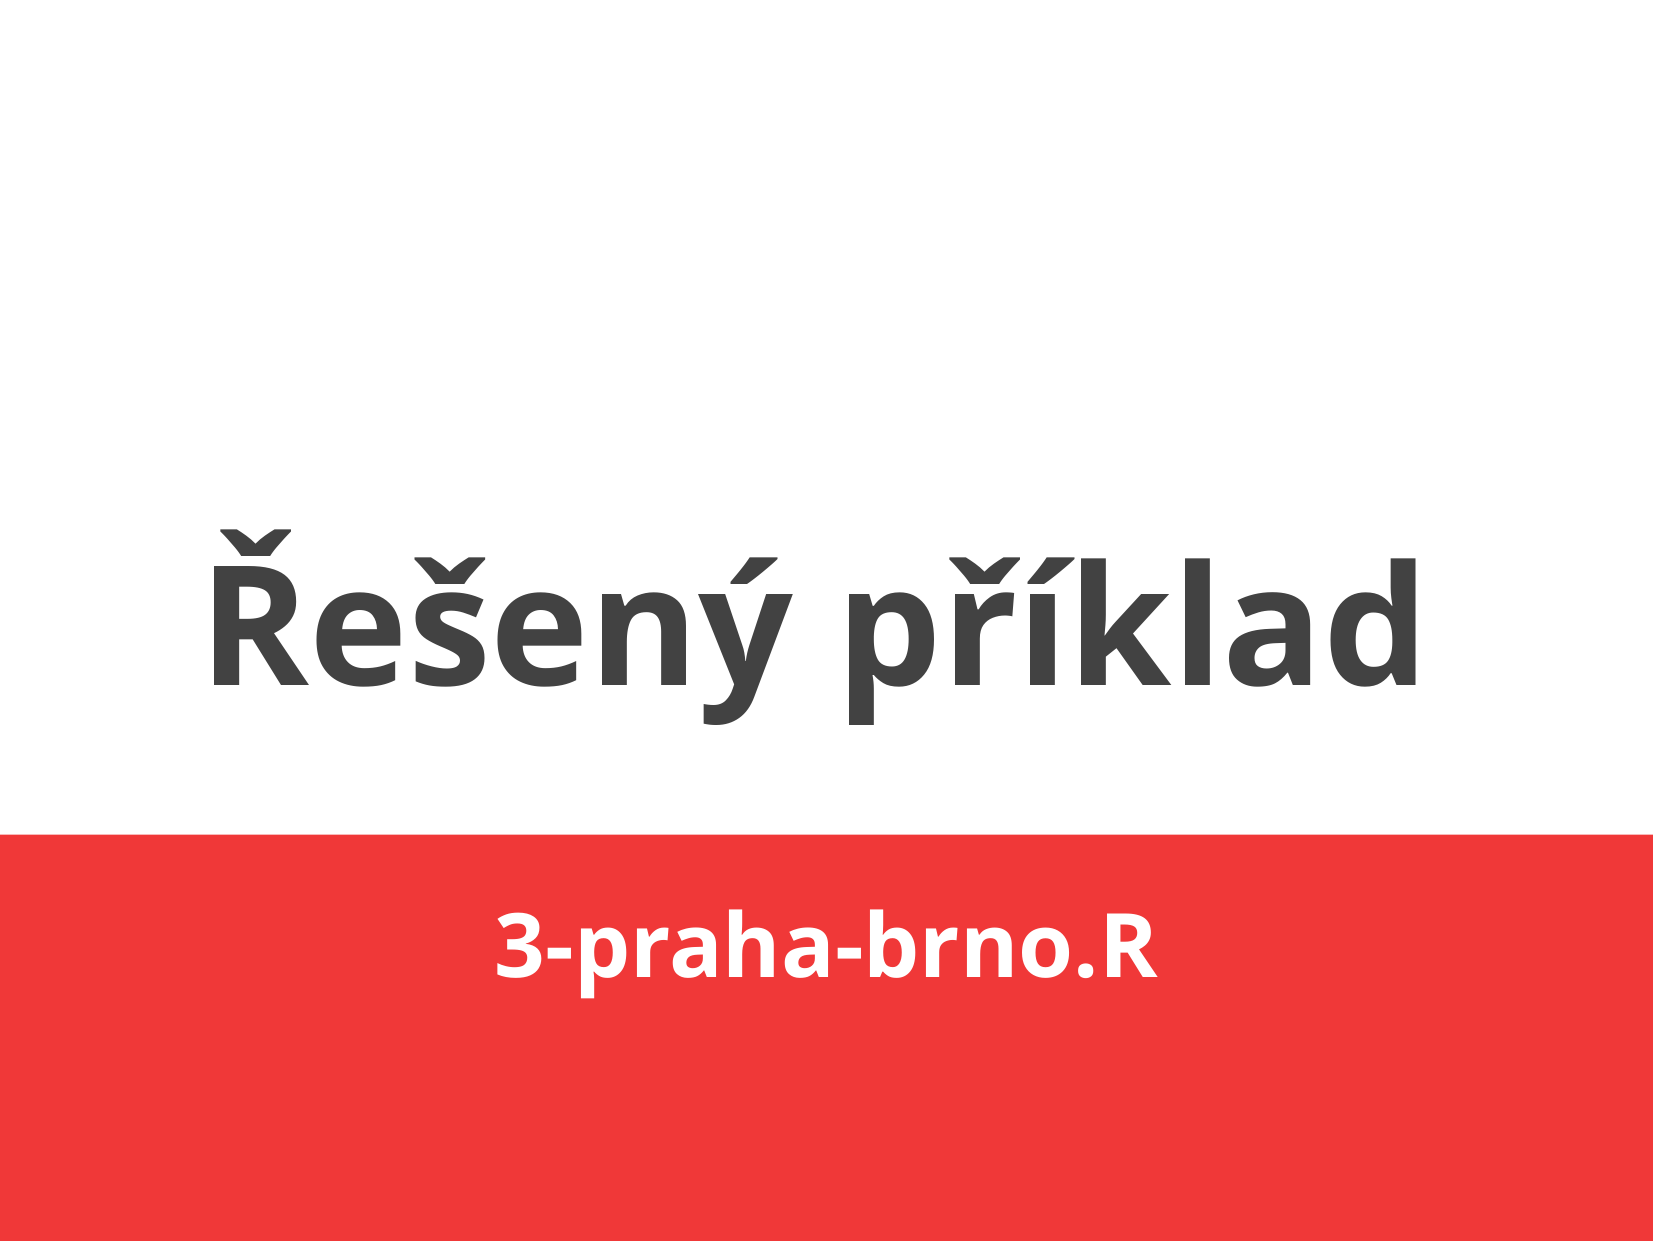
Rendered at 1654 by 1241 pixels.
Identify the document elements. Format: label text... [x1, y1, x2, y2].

list 3-praha-brno.R [82, 881, 1571, 1010]
title Řešený příklad [70, 517, 1559, 725]
